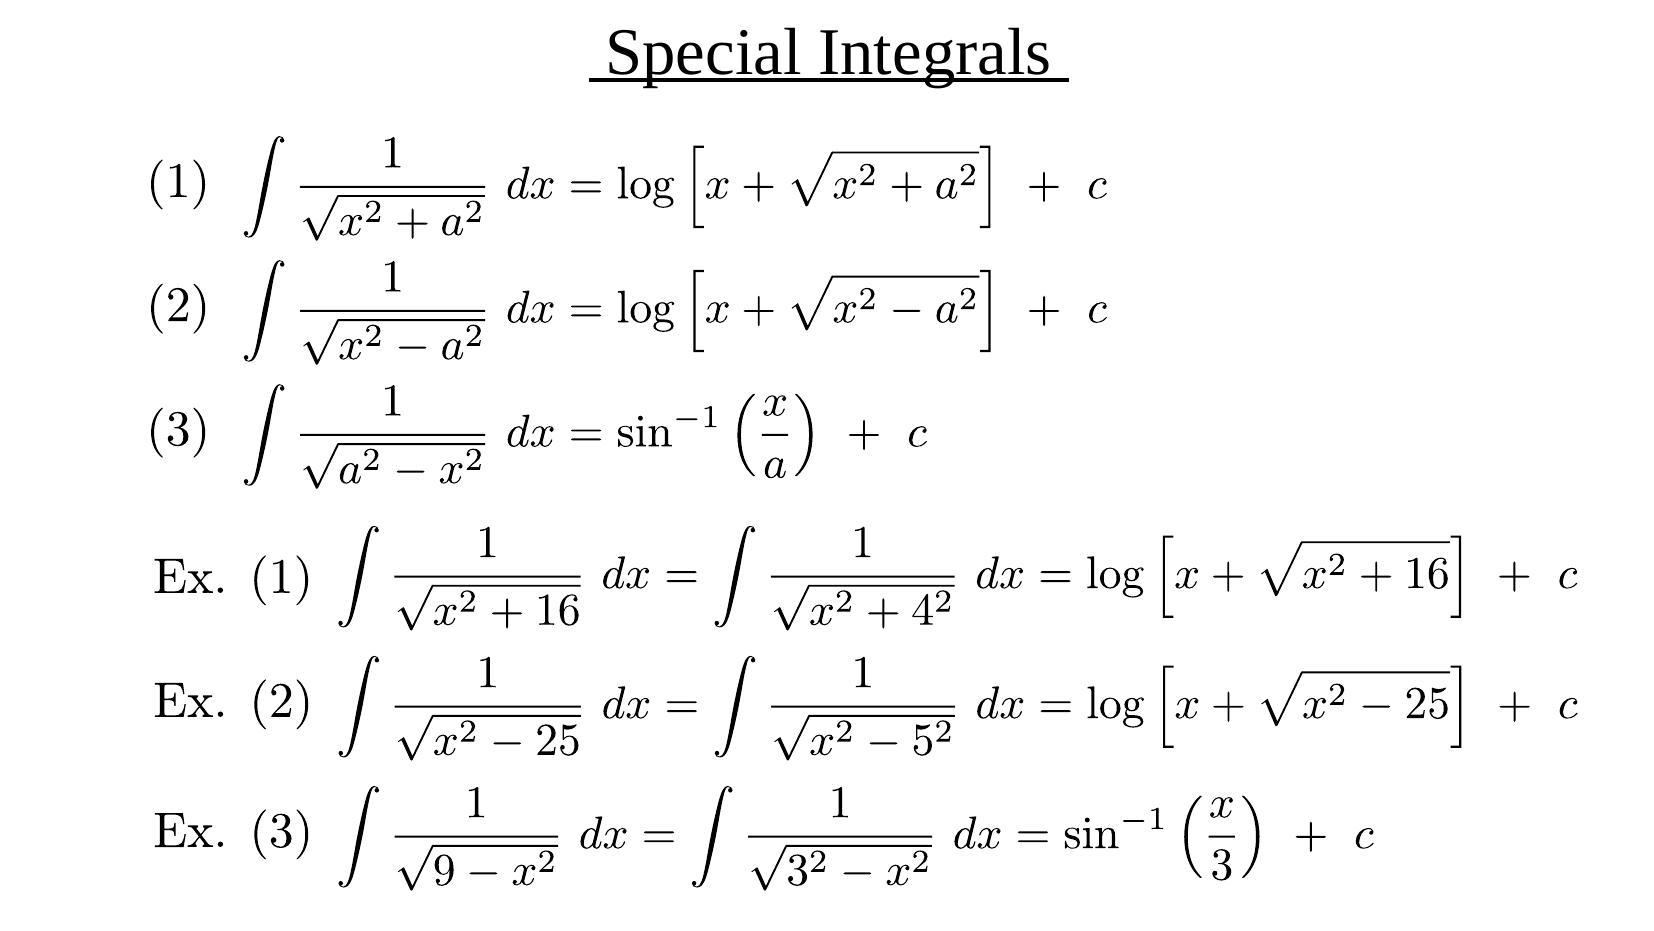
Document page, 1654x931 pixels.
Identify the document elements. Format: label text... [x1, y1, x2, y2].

text_box [338, 655, 1578, 761]
subtitle [59, 117, 1607, 910]
text_box [148, 407, 206, 458]
text_box [148, 283, 206, 334]
text_box [338, 785, 1374, 891]
text_box [154, 555, 309, 606]
text_box [243, 136, 1107, 241]
text_box [154, 679, 309, 730]
text_box [337, 525, 1578, 631]
text_box [154, 809, 309, 860]
text_box [148, 159, 206, 210]
text_box [243, 384, 927, 489]
text_box [243, 260, 1107, 365]
title Special Integrals [84, 10, 1574, 94]
